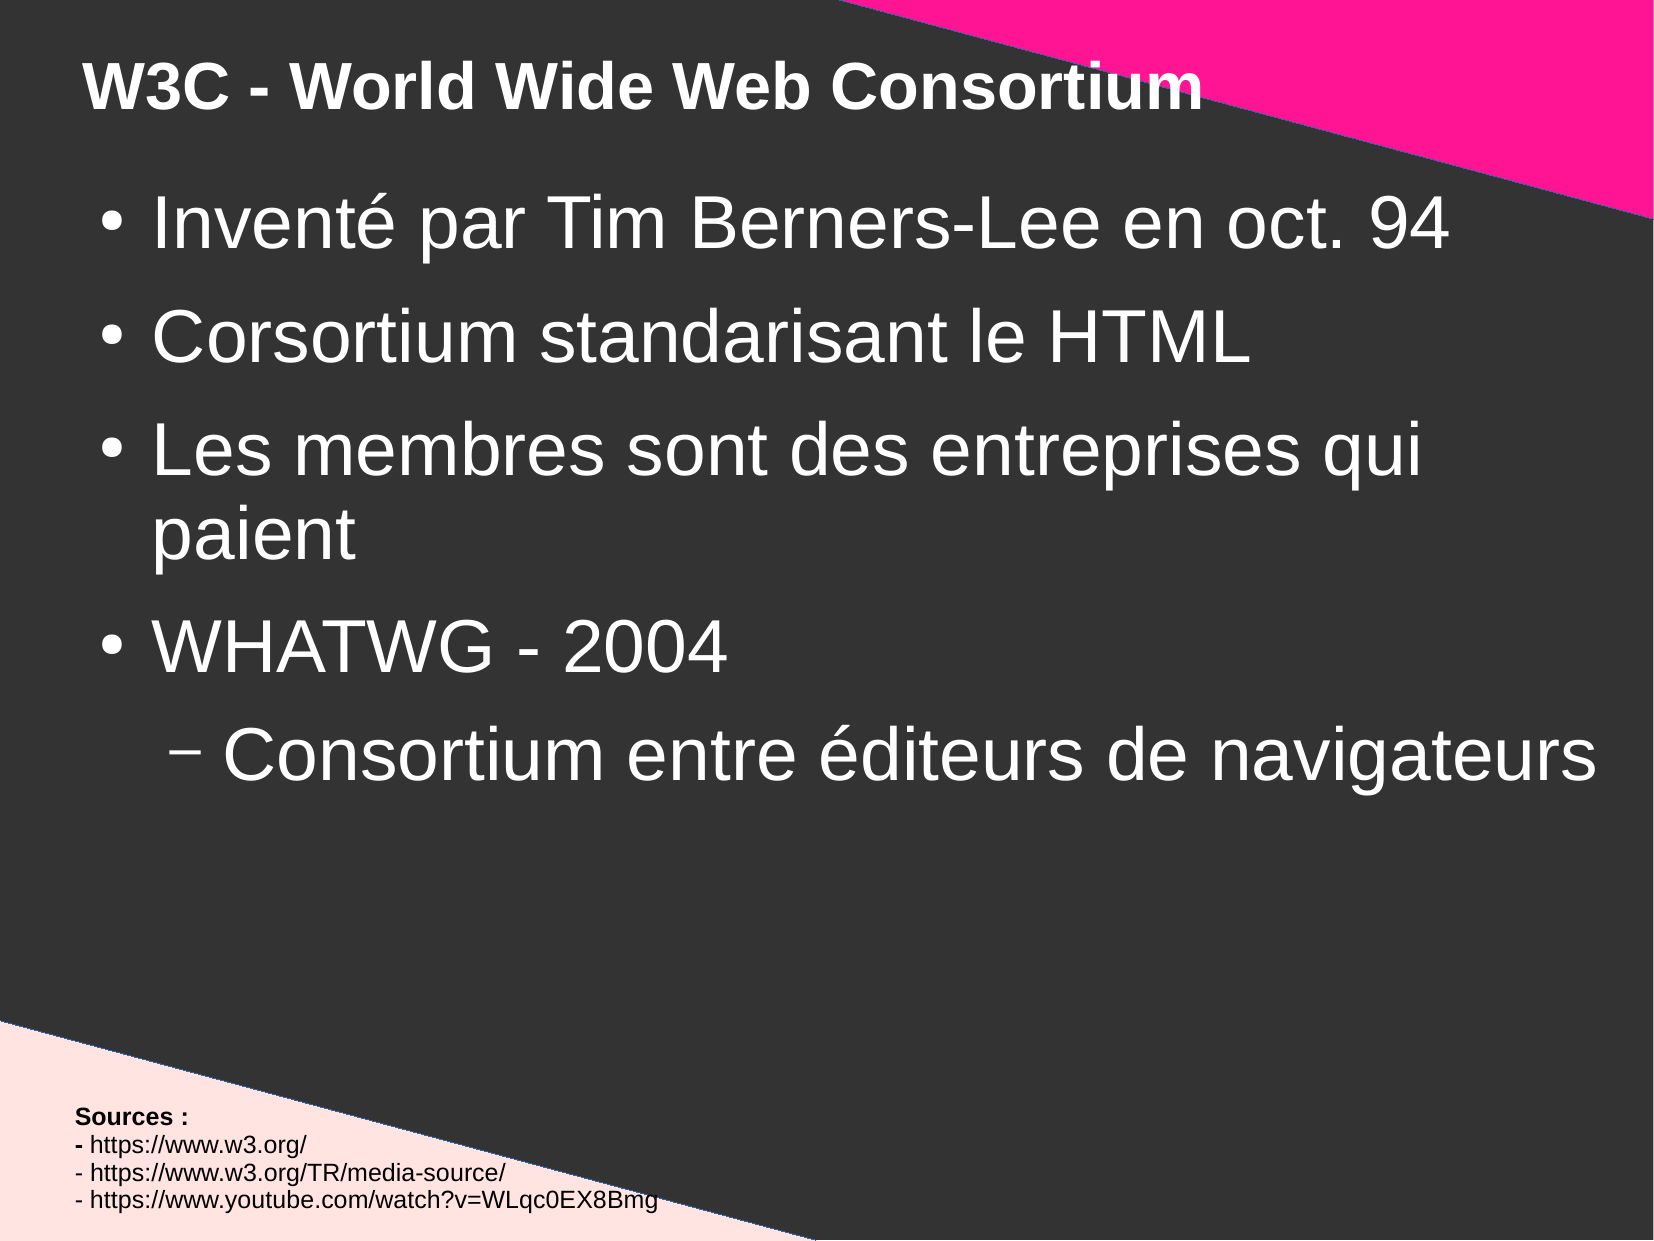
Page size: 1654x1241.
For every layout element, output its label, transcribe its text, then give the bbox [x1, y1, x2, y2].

list Inventé par Tim Berners-Lee en oct. 94 Corsortium standarisant le HTML Les membres sont des entreprises qui paient WHATWG - 2004 Consortium entre éditeurs de navigateurs [80, 180, 1620, 900]
text_box Sources : - https://www.w3.org/ - https://www.w3.org/TR/media-source/ - https://www.youtube.com/watch?v=WLqc0EX8Bmg [59, 1094, 1546, 1241]
text_box [0, 1020, 273, 1241]
text_box [839, 0, 1654, 220]
title W3C - World Wide Web Consortium [82, 49, 1571, 162]
